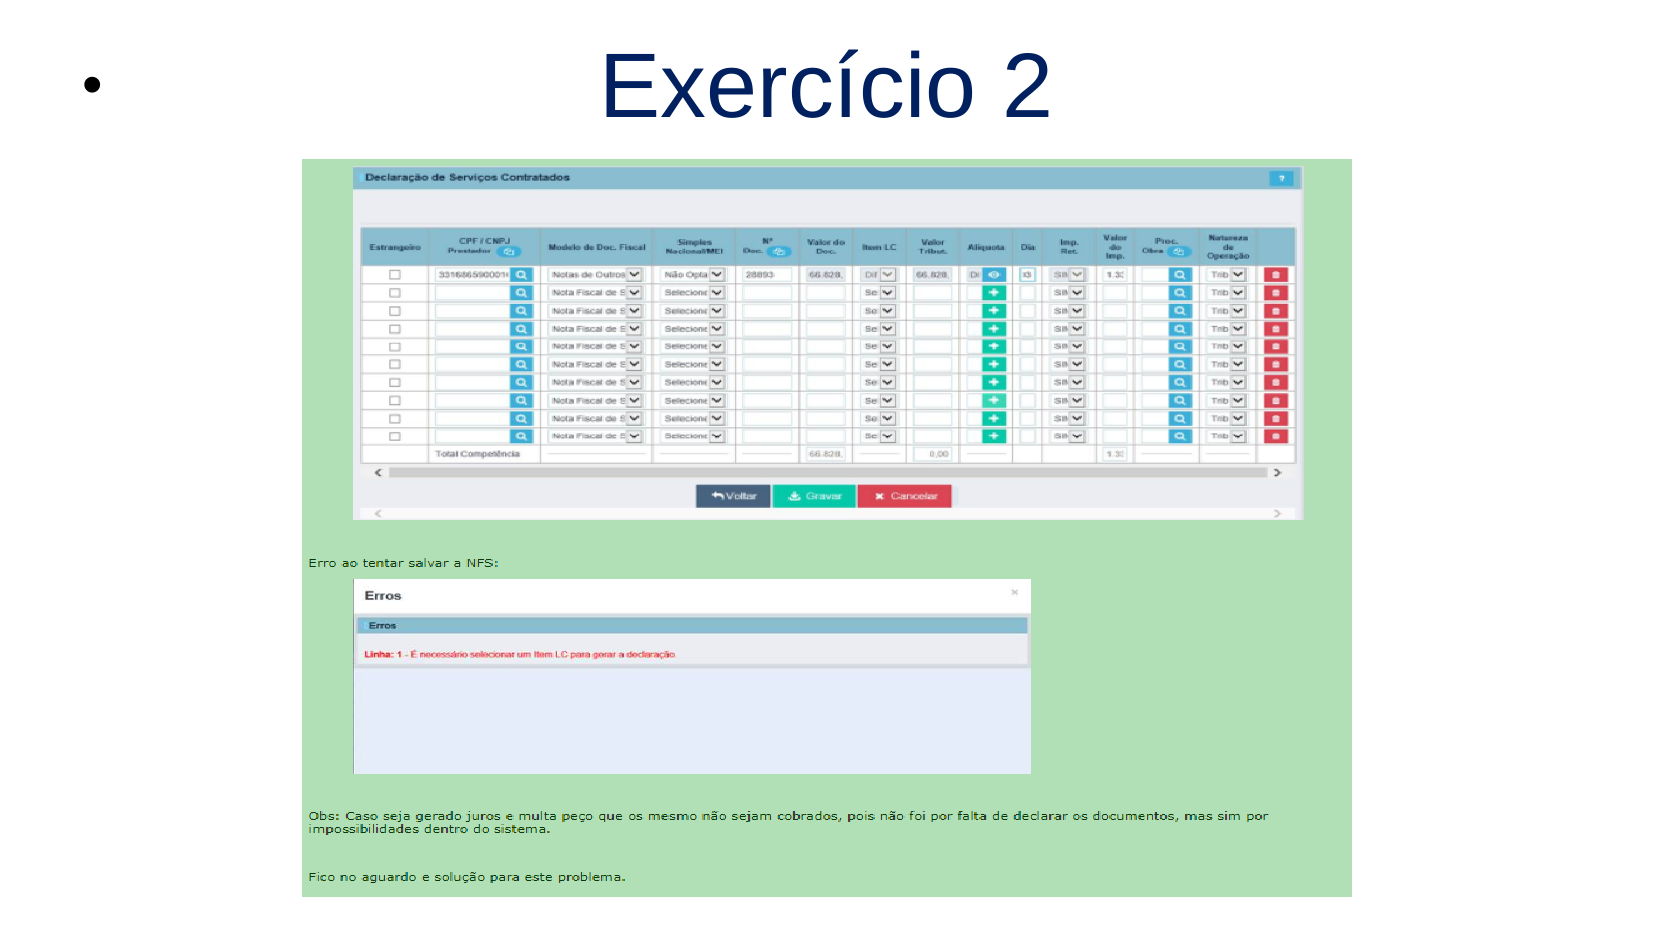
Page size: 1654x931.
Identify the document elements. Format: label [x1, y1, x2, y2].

picture [302, 159, 1352, 897]
subtitle [82, 37, 1571, 140]
